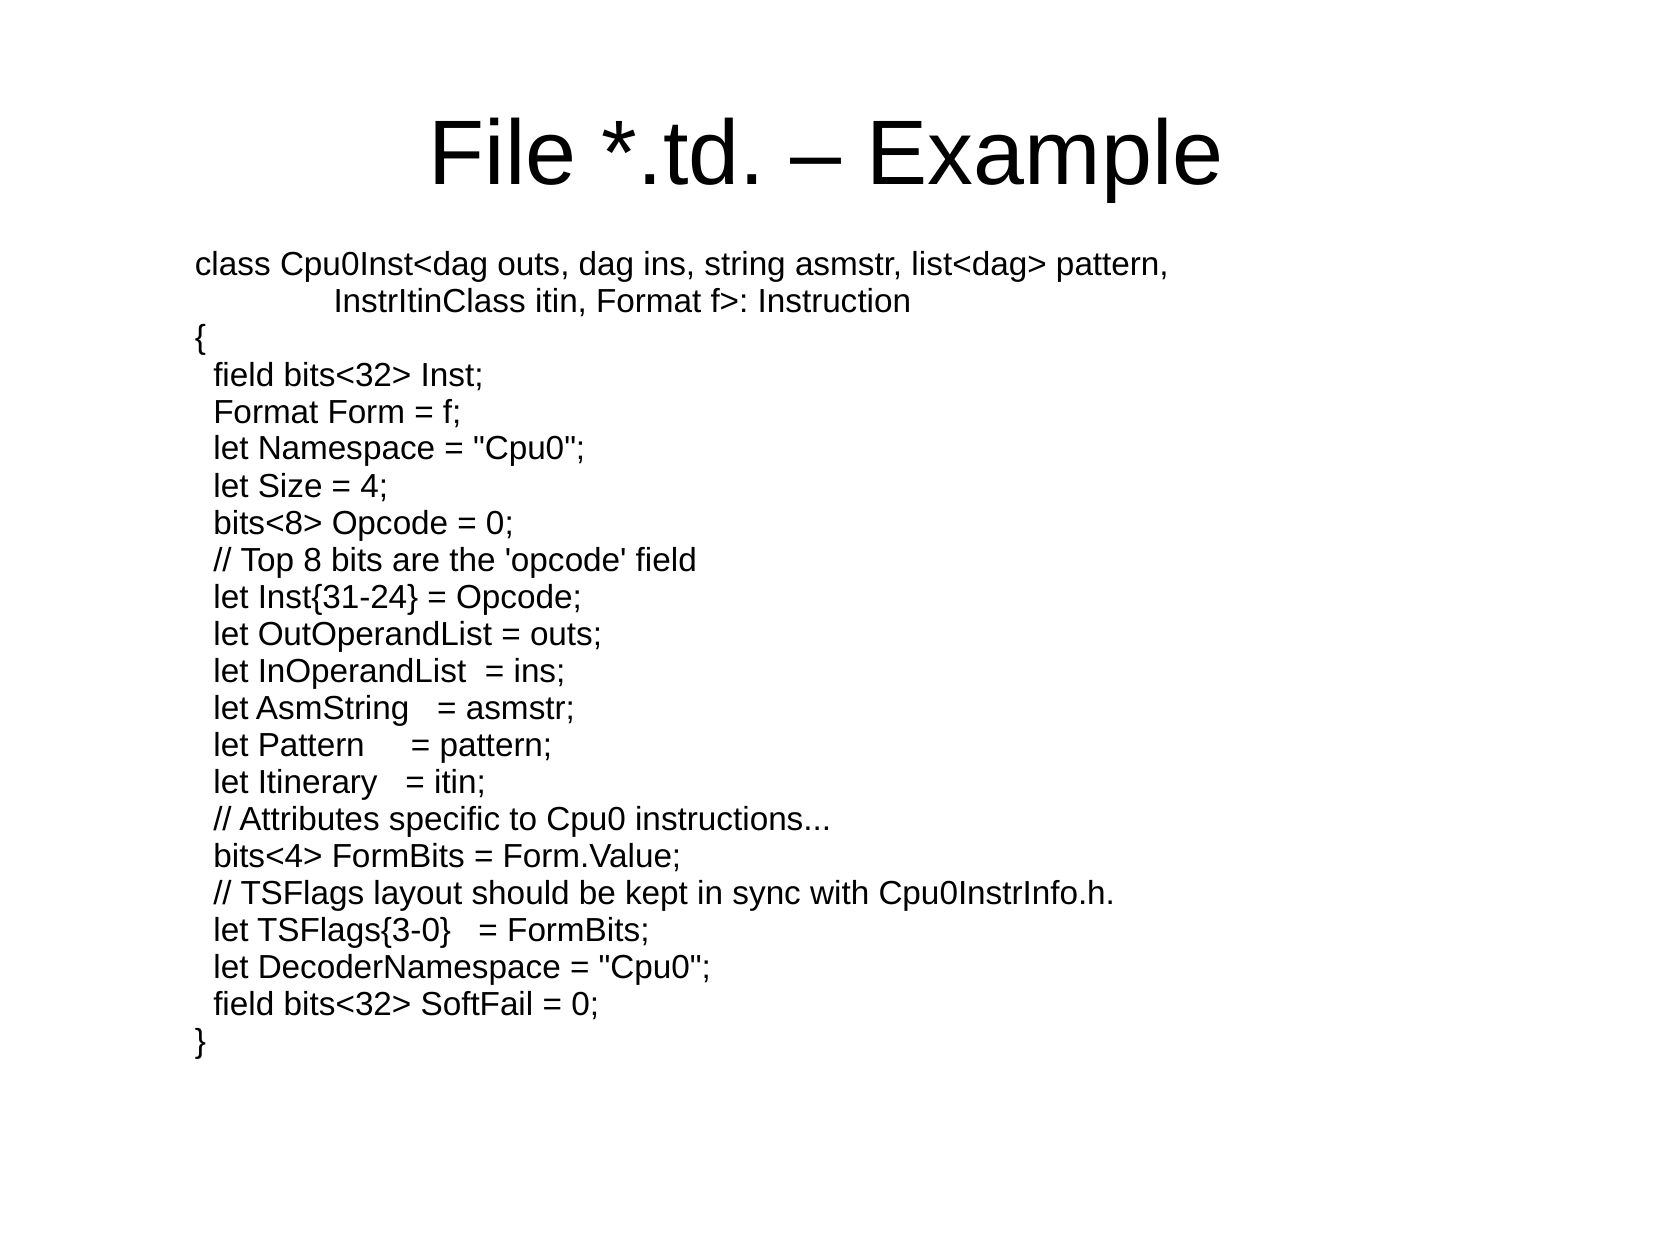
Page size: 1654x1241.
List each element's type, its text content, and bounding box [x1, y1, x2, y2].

title File *.td. – Example [82, 49, 1571, 257]
text_box class Cpu0Inst<dag outs, dag ins, string asmstr, list<dag> pattern, InstrItinClass itin, Format f>: Instruction { field bits<32> Inst; Format Form = f; let Namespace = "Cpu0"; let Size = 4; bits<8> Opcode = 0; // Top 8 bits are the 'opcode' field let Inst{31-24} = Opcode; let OutOperandList = outs; let InOperandList = ins; let AsmString = asmstr; let Pattern = pattern; let Itinerary = itin; // Attributes specific to Cpu0 instructions... bits<4> FormBits = Form.Value; // TSFlags layout should be kept in sync with Cpu0InstrInfo.h. let TSFlags{3-0} = FormBits; let DecoderNamespace = "Cpu0"; field bits<32> SoftFail = 0; } [180, 237, 1516, 1068]
